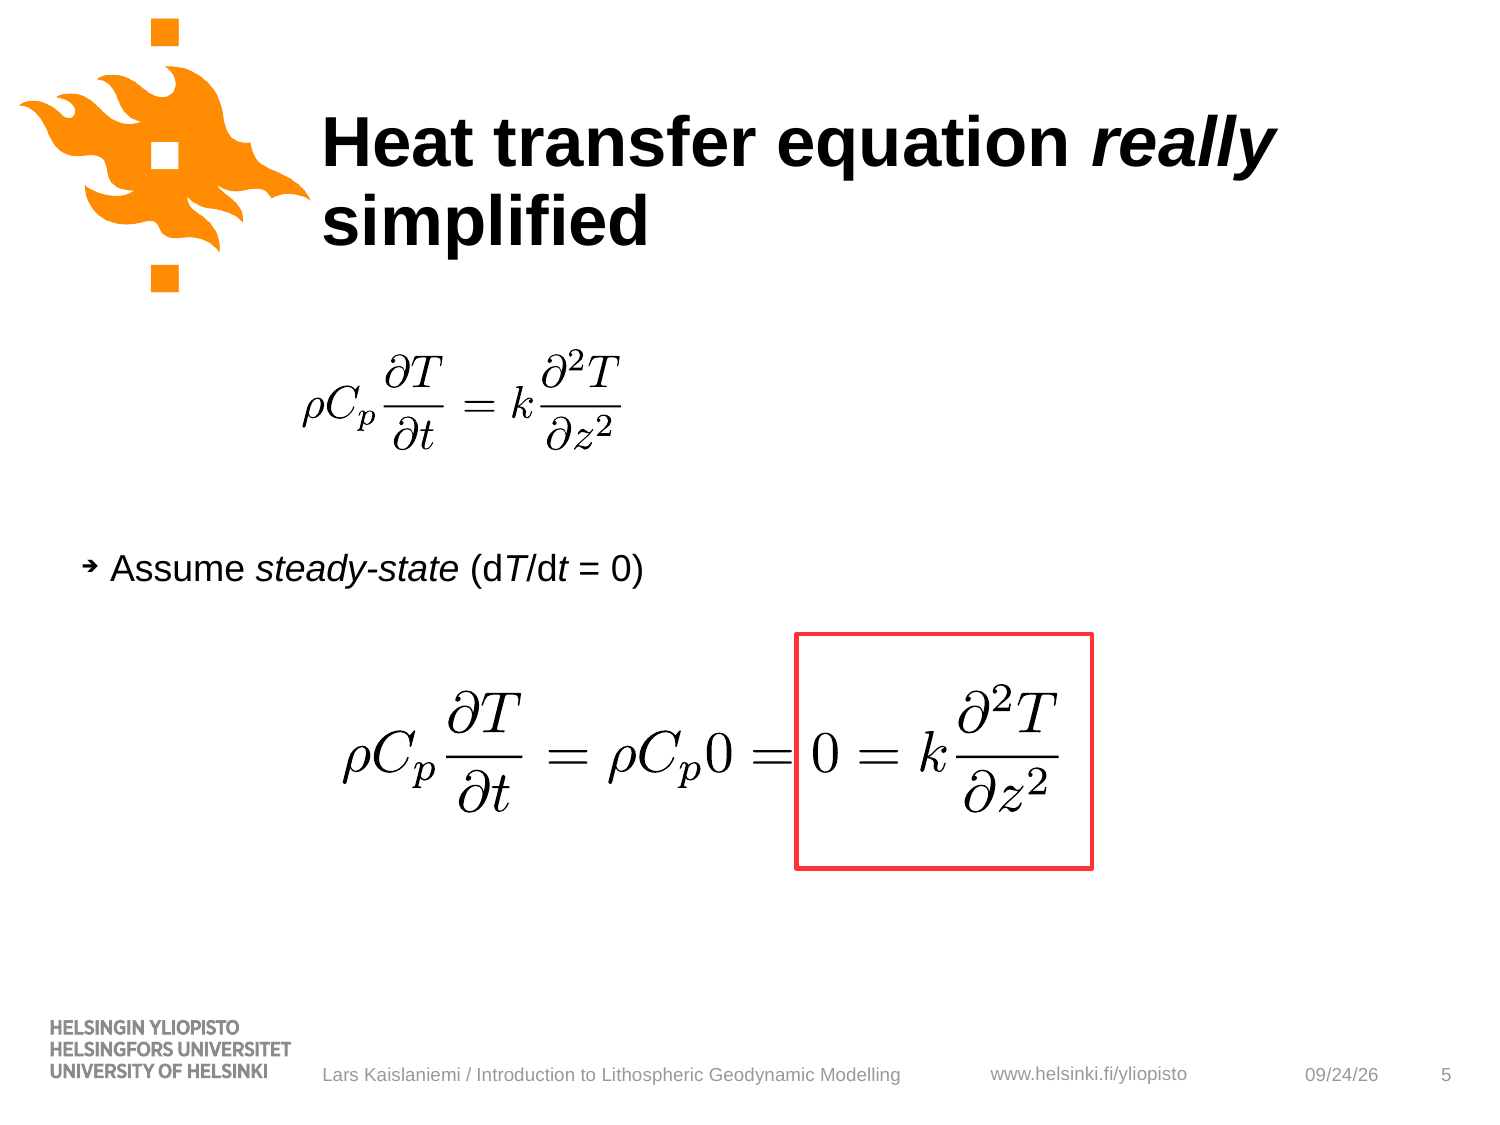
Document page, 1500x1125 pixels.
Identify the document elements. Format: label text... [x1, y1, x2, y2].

title Heat transfer equation really simplified [321, 87, 1447, 276]
text_box [301, 349, 621, 451]
picture [32, 1001, 309, 1096]
text_box Assume steady-state (dT/dt = 0) [66, 540, 1233, 598]
text_box [799, 684, 1059, 813]
picture [0, 0, 337, 318]
text_box [340, 684, 794, 813]
